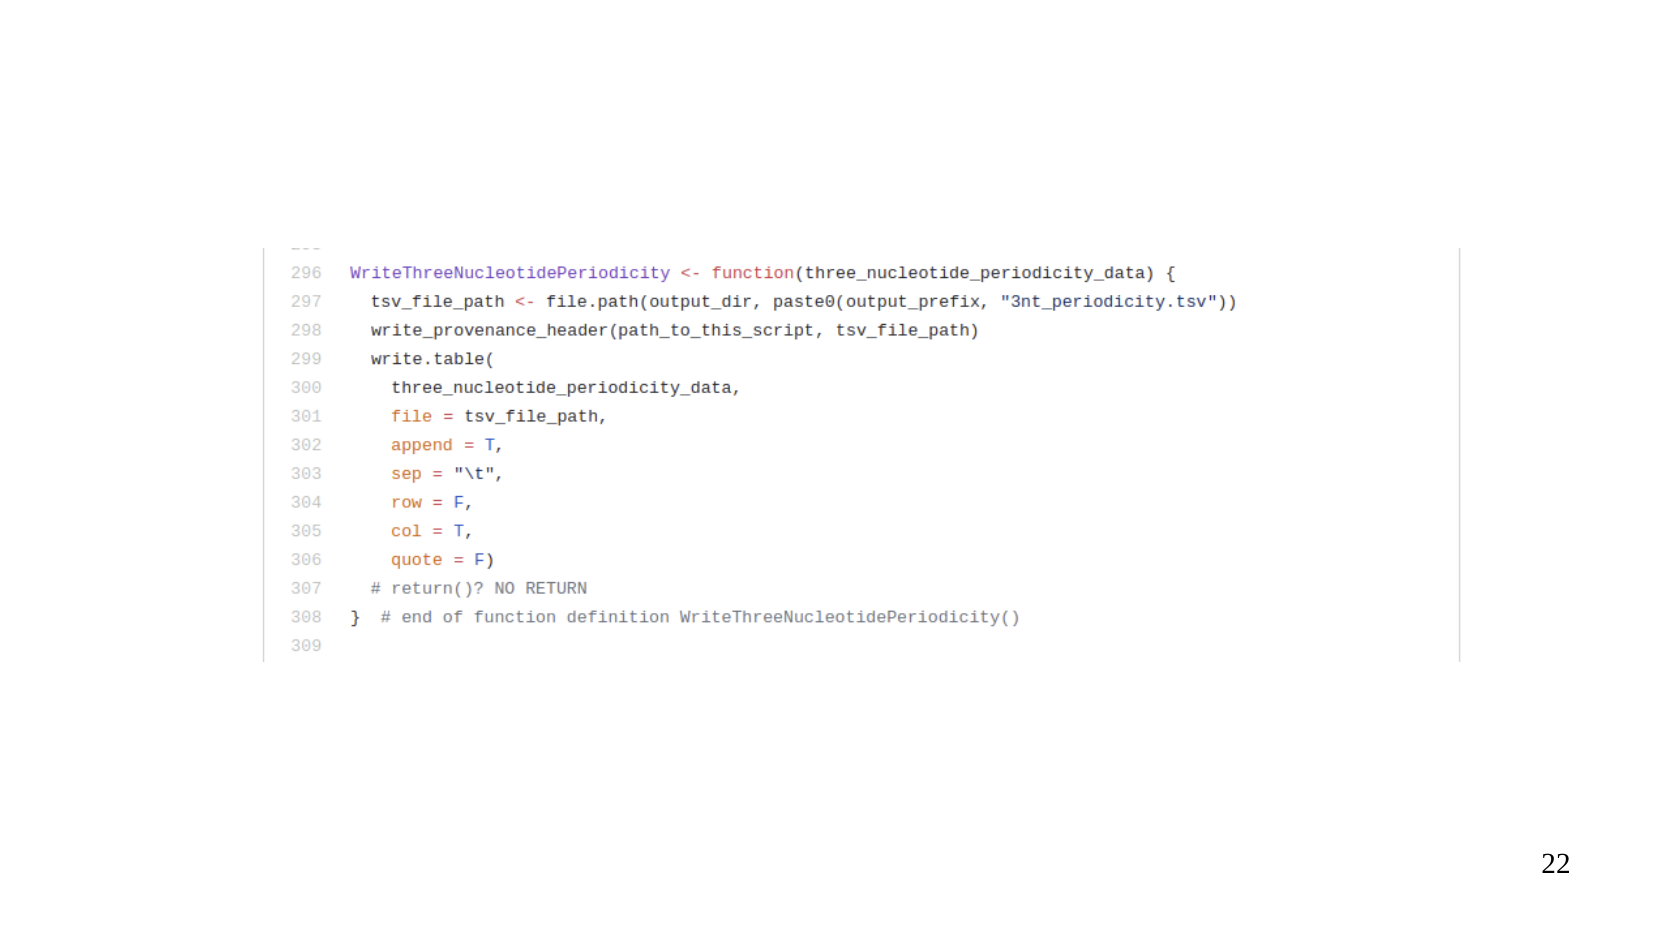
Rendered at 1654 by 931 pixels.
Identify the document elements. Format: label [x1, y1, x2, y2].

picture [236, 248, 1477, 662]
